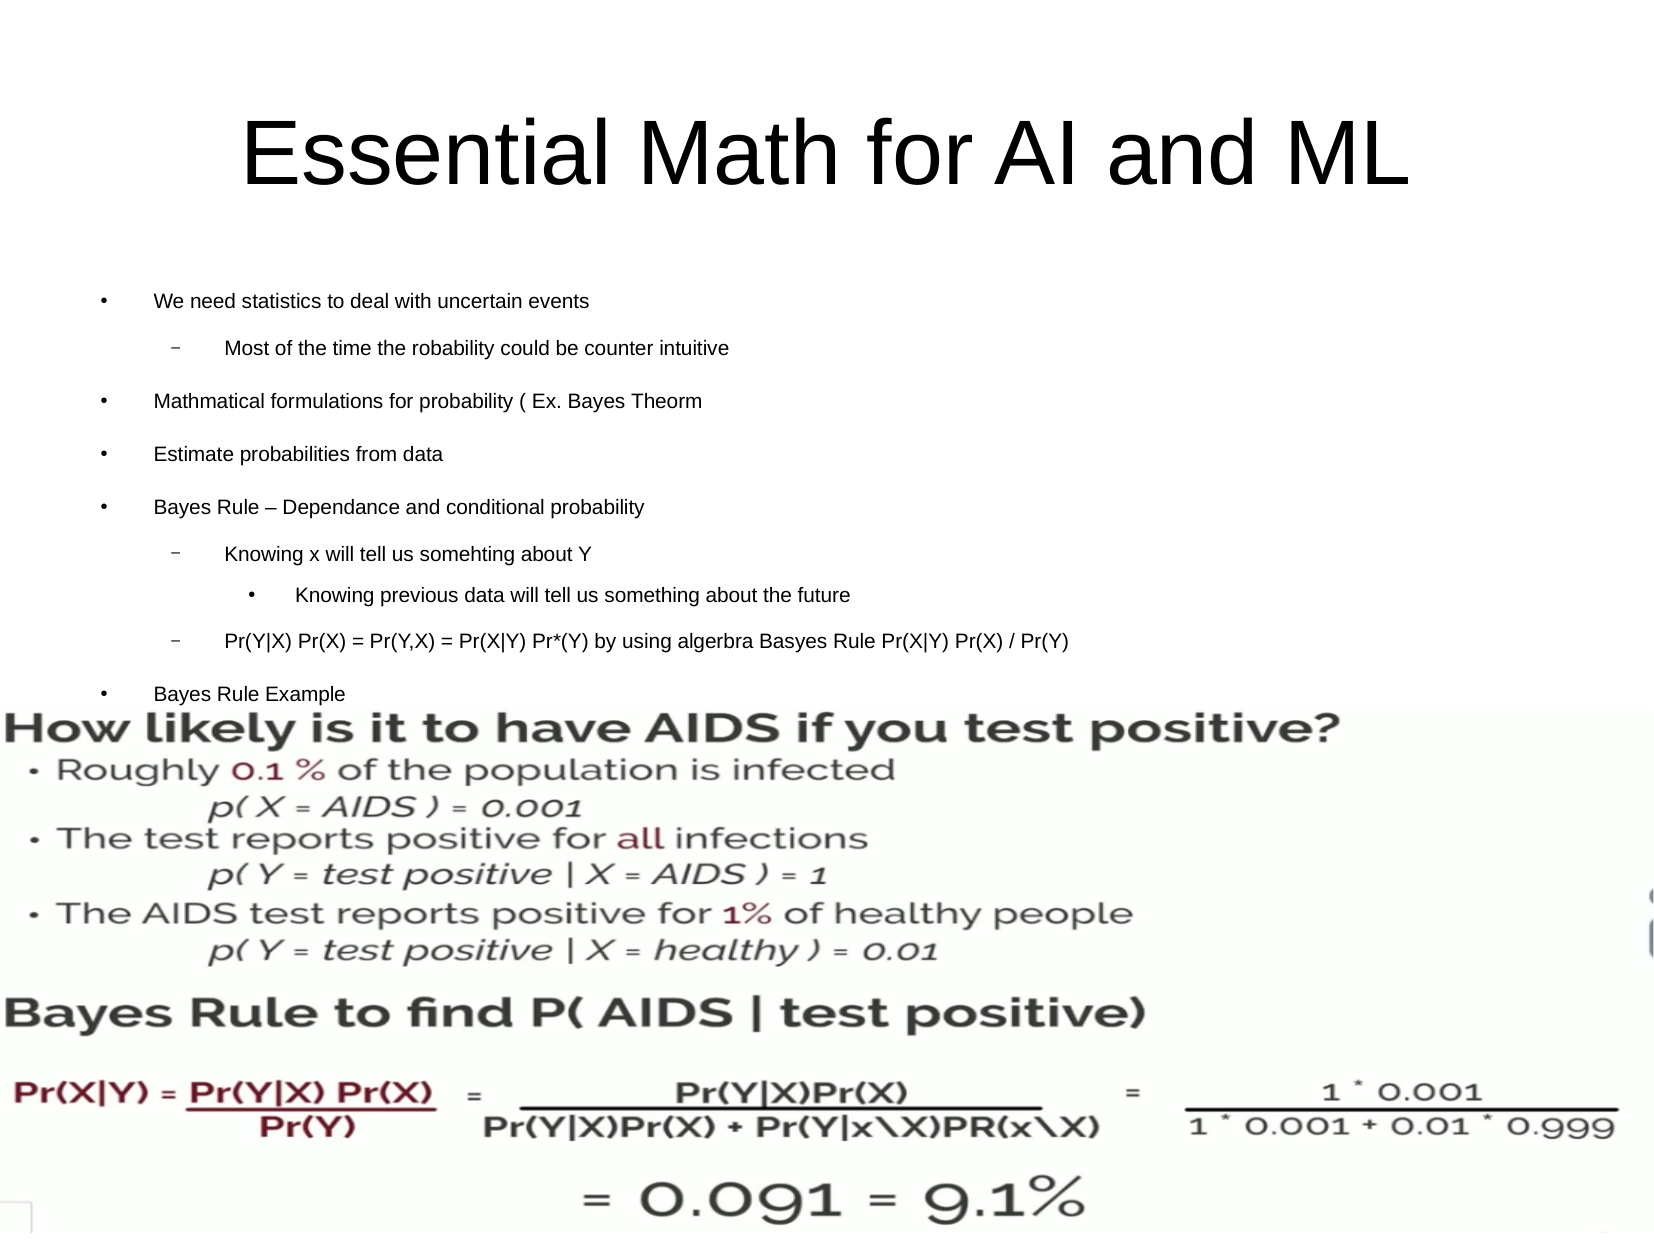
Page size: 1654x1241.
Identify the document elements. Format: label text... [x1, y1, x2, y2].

title Essential Math for AI and ML [82, 49, 1571, 257]
picture [0, 708, 1654, 1234]
list We need statistics to deal with uncertain events Most of the time the robability could be counter intuitive Mathmatical formulations for probability ( Ex. Bayes Theorm Estimate probabilities from data Bayes Rule – Dependance and conditional probability Knowing x will tell us somehting about Y Knowing previous data will tell us something about the future Pr(Y|X) Pr(X) = Pr(Y,X) = Pr(X|Y) Pr*(Y) by using algerbra Basyes Rule Pr(X|Y) Pr(X) / Pr(Y) Bayes Rule Example [82, 290, 1571, 708]
